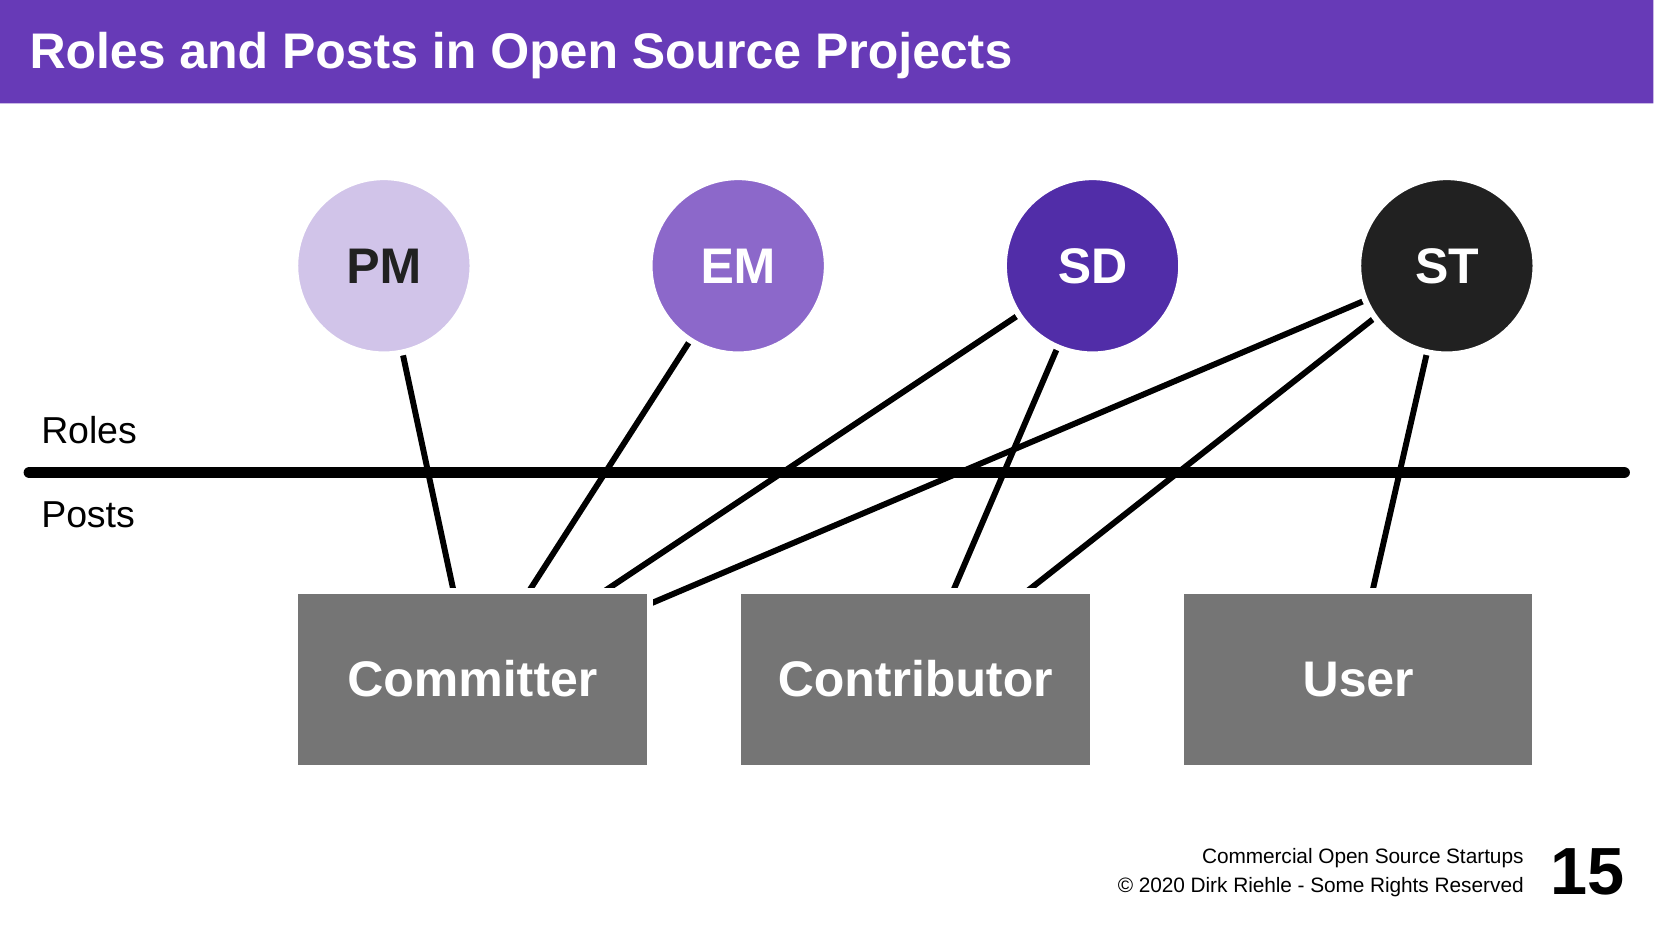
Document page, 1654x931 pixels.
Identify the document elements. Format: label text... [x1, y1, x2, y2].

text_box PM [295, 177, 473, 355]
text_box Committer [295, 590, 650, 768]
text_box EM [649, 177, 827, 355]
text_box SD [1003, 177, 1182, 355]
title Roles and Posts in Open Source Projects [0, 0, 1654, 104]
text_box Contributor [738, 590, 1093, 768]
text_box ST [1358, 177, 1536, 355]
text_box User [1181, 590, 1536, 768]
